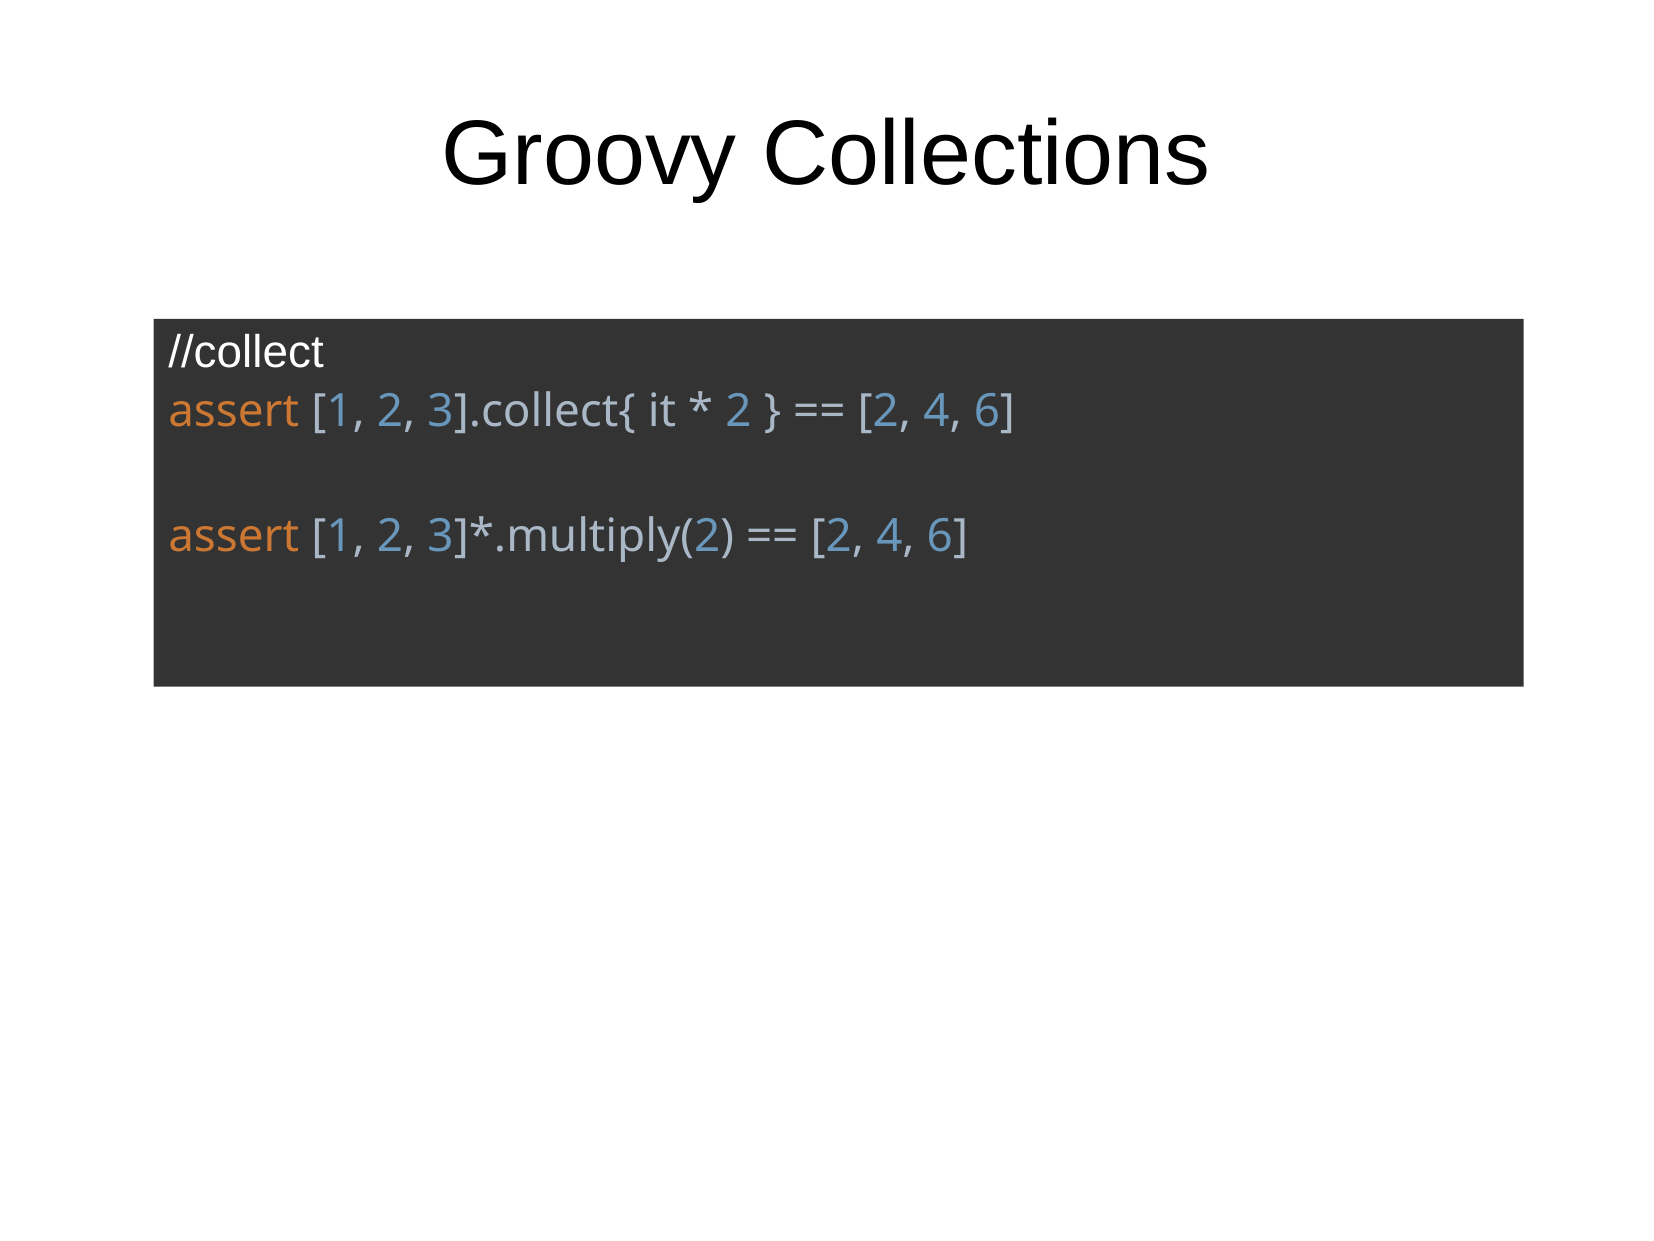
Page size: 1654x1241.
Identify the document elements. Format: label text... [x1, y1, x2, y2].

title Groovy Collections [82, 49, 1571, 257]
text_box //collect assert [1, 2, 3].collect{ it * 2 } == [2, 4, 6] assert [1, 2, 3]*.multiply(2) == [2, 4, 6] [153, 318, 1524, 687]
